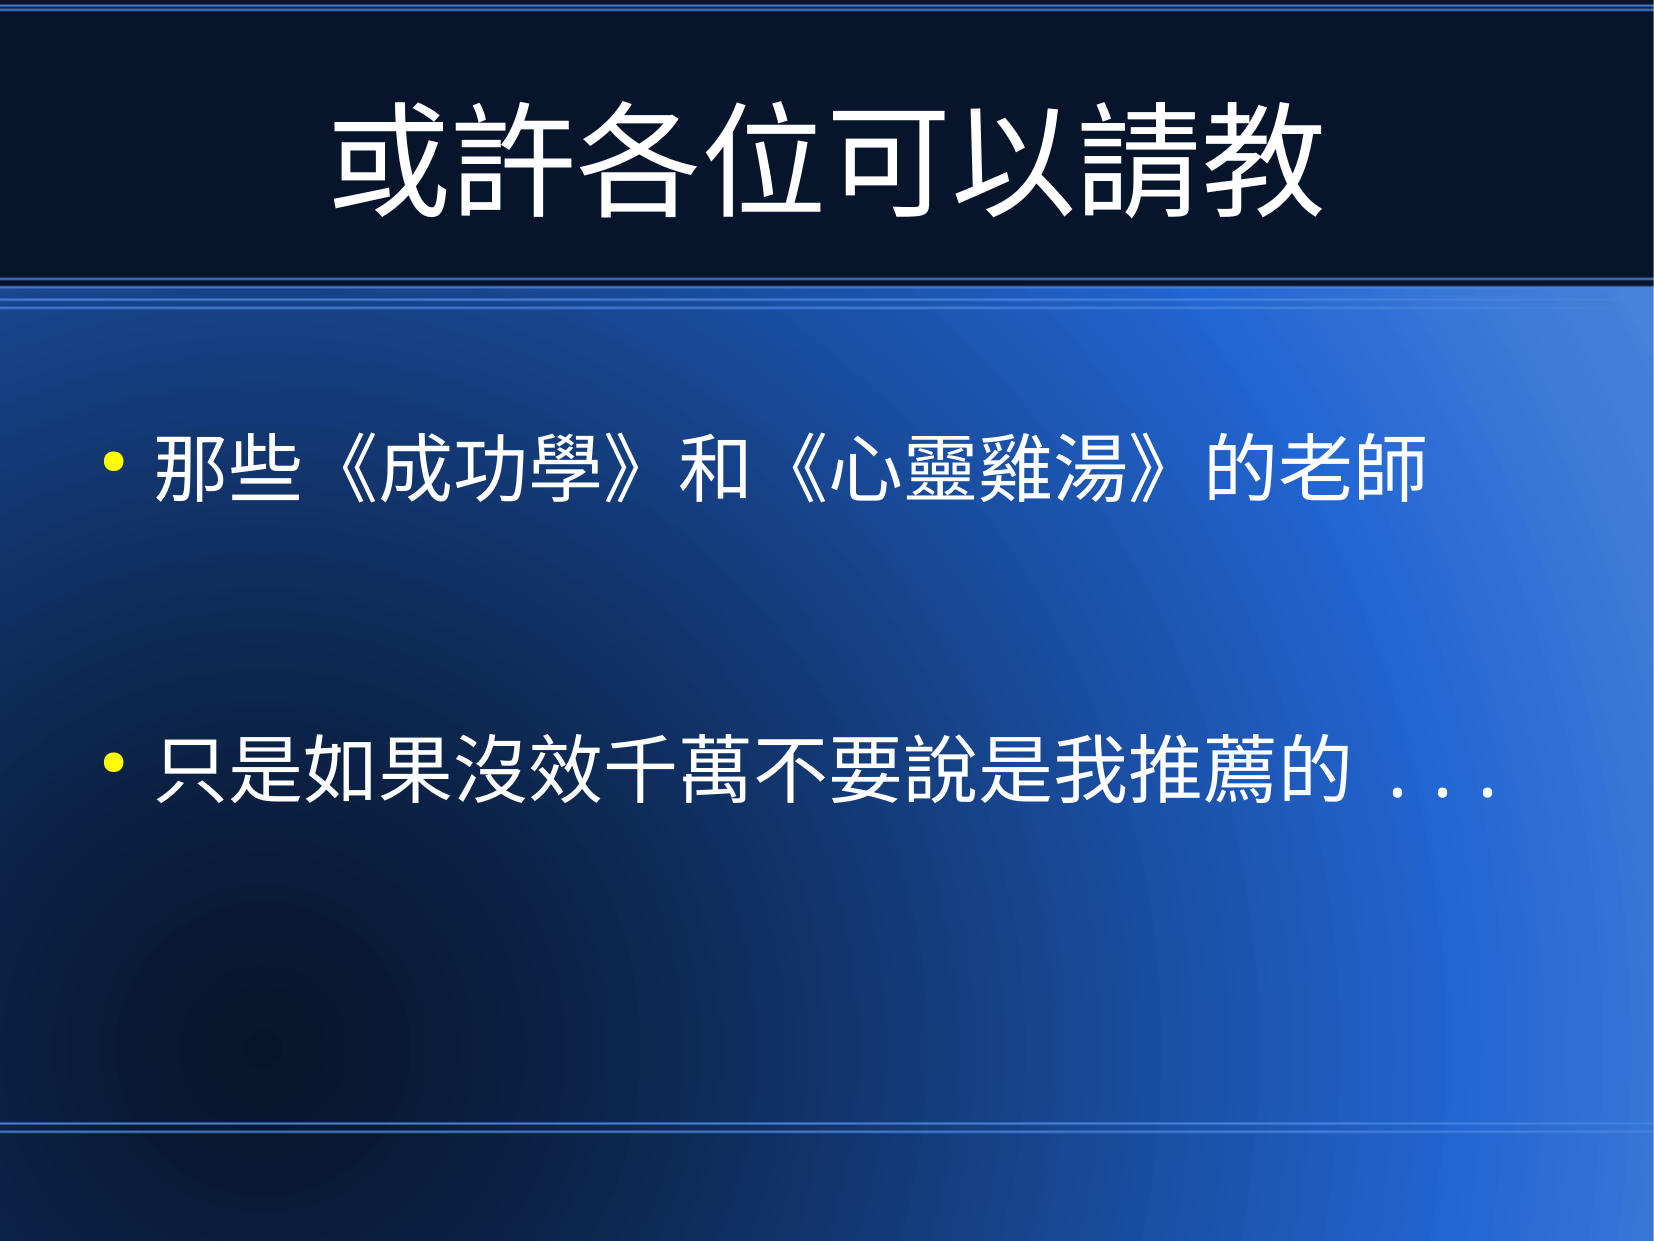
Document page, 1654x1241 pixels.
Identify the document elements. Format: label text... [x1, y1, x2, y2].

title 或許各位可以請教 [82, 49, 1571, 257]
picture [0, 0, 1654, 1241]
list 那些《成功學》和《心靈雞湯》的老師 只是如果沒效千萬不要說是我推薦的... [82, 355, 1571, 1241]
